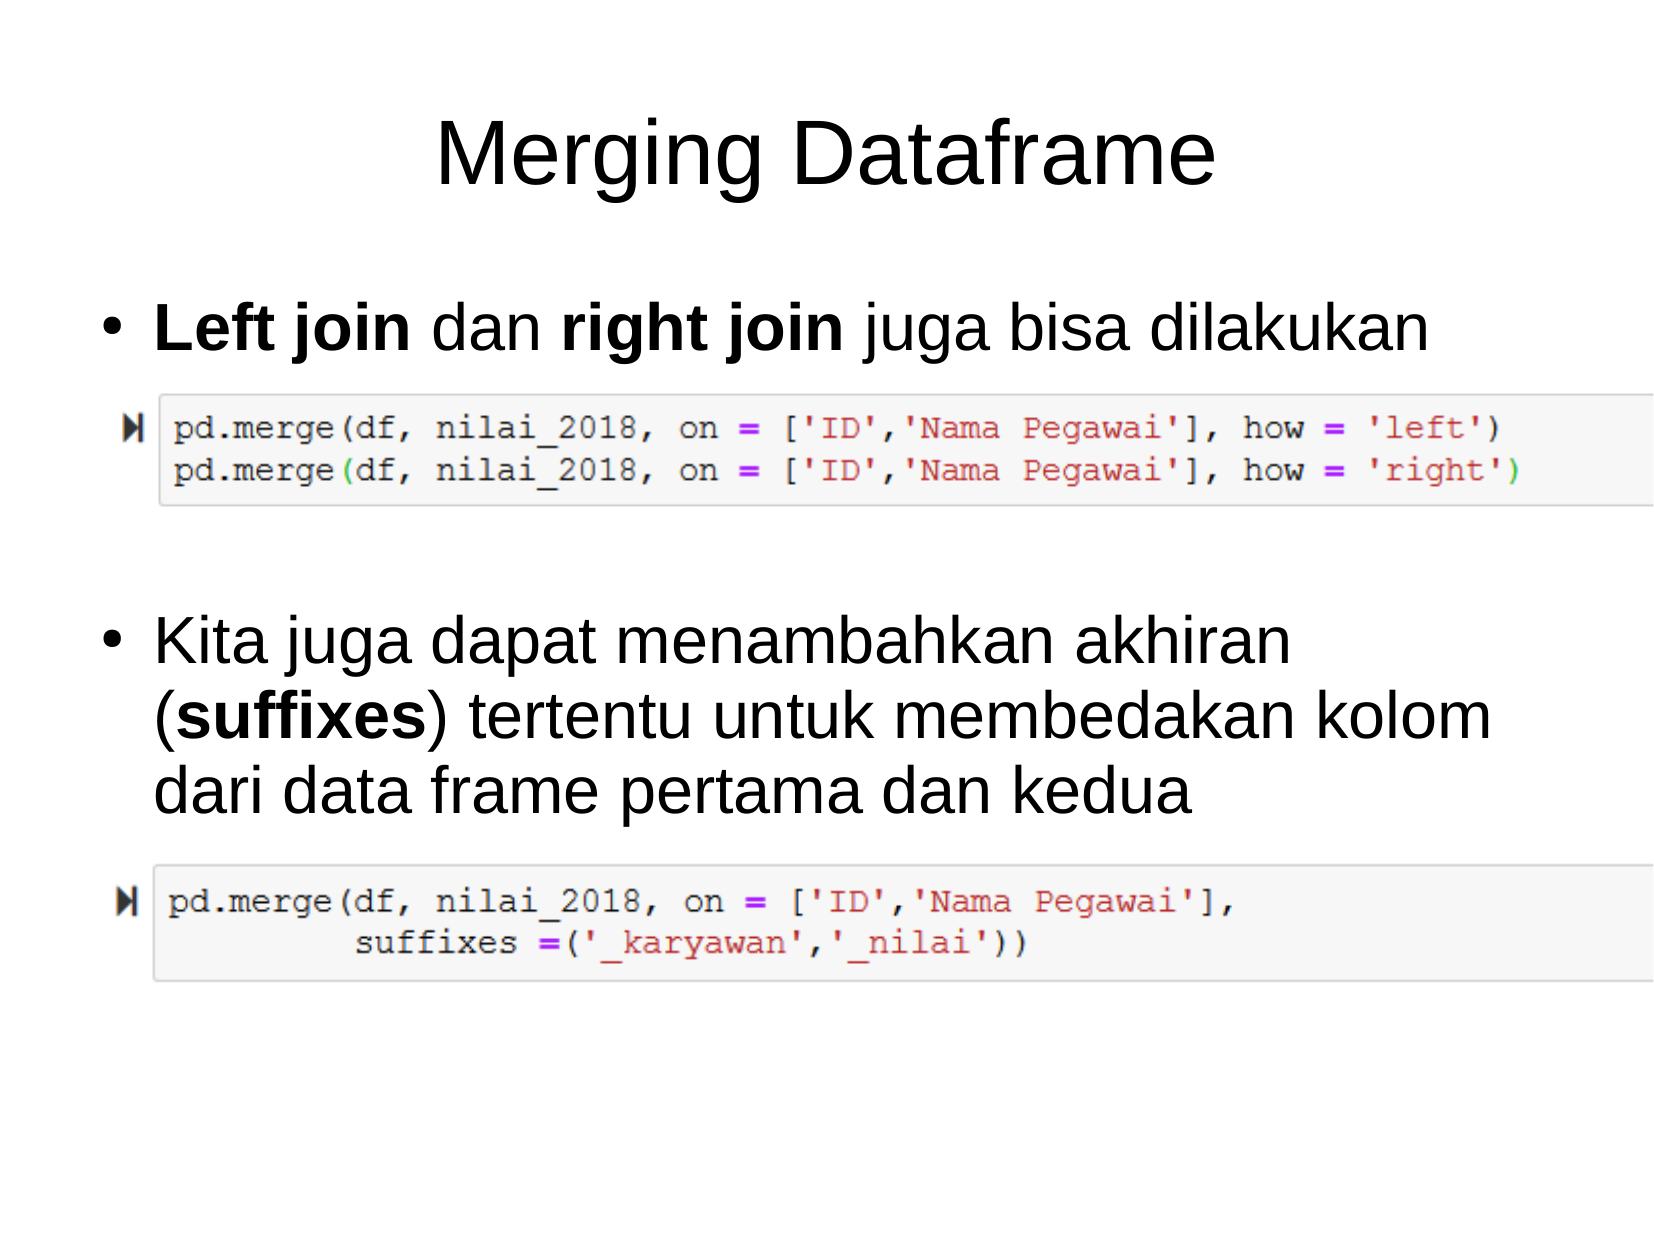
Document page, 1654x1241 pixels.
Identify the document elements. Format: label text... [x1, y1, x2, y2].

list Left join dan right join juga bisa dilakukan Kita juga dapat menambahkan akhiran (suffixes) tertentu untuk membedakan kolom dari data frame pertama dan kedua [82, 290, 1571, 1010]
picture [90, 842, 1654, 1001]
title Merging Dataframe [82, 49, 1571, 257]
picture [105, 374, 1654, 526]
